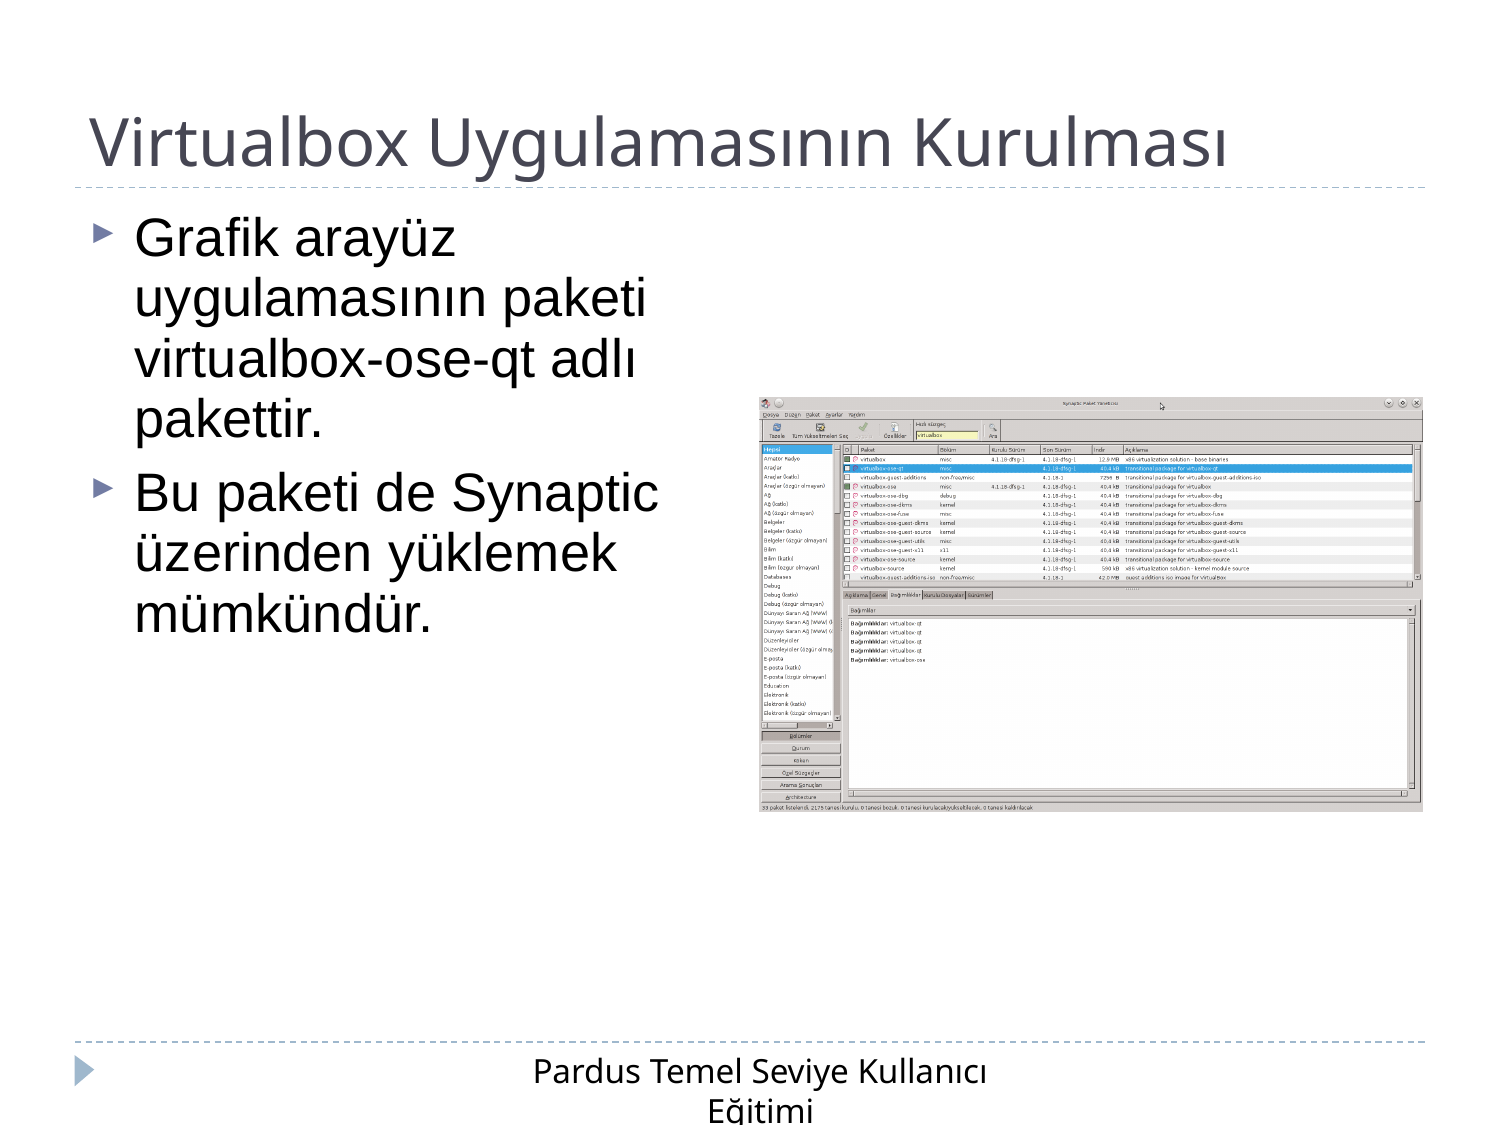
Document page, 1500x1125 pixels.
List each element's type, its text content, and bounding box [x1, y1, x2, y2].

title Virtualbox Uygulamasının Kurulması [75, 37, 1425, 188]
list Grafik arayüz uygulamasının paketi virtualbox-ose-qt adlı pakettir. Bu paketi de Synaptic üzerinden yüklemek mümkündür. [75, 200, 738, 1010]
picture [759, 397, 1423, 812]
